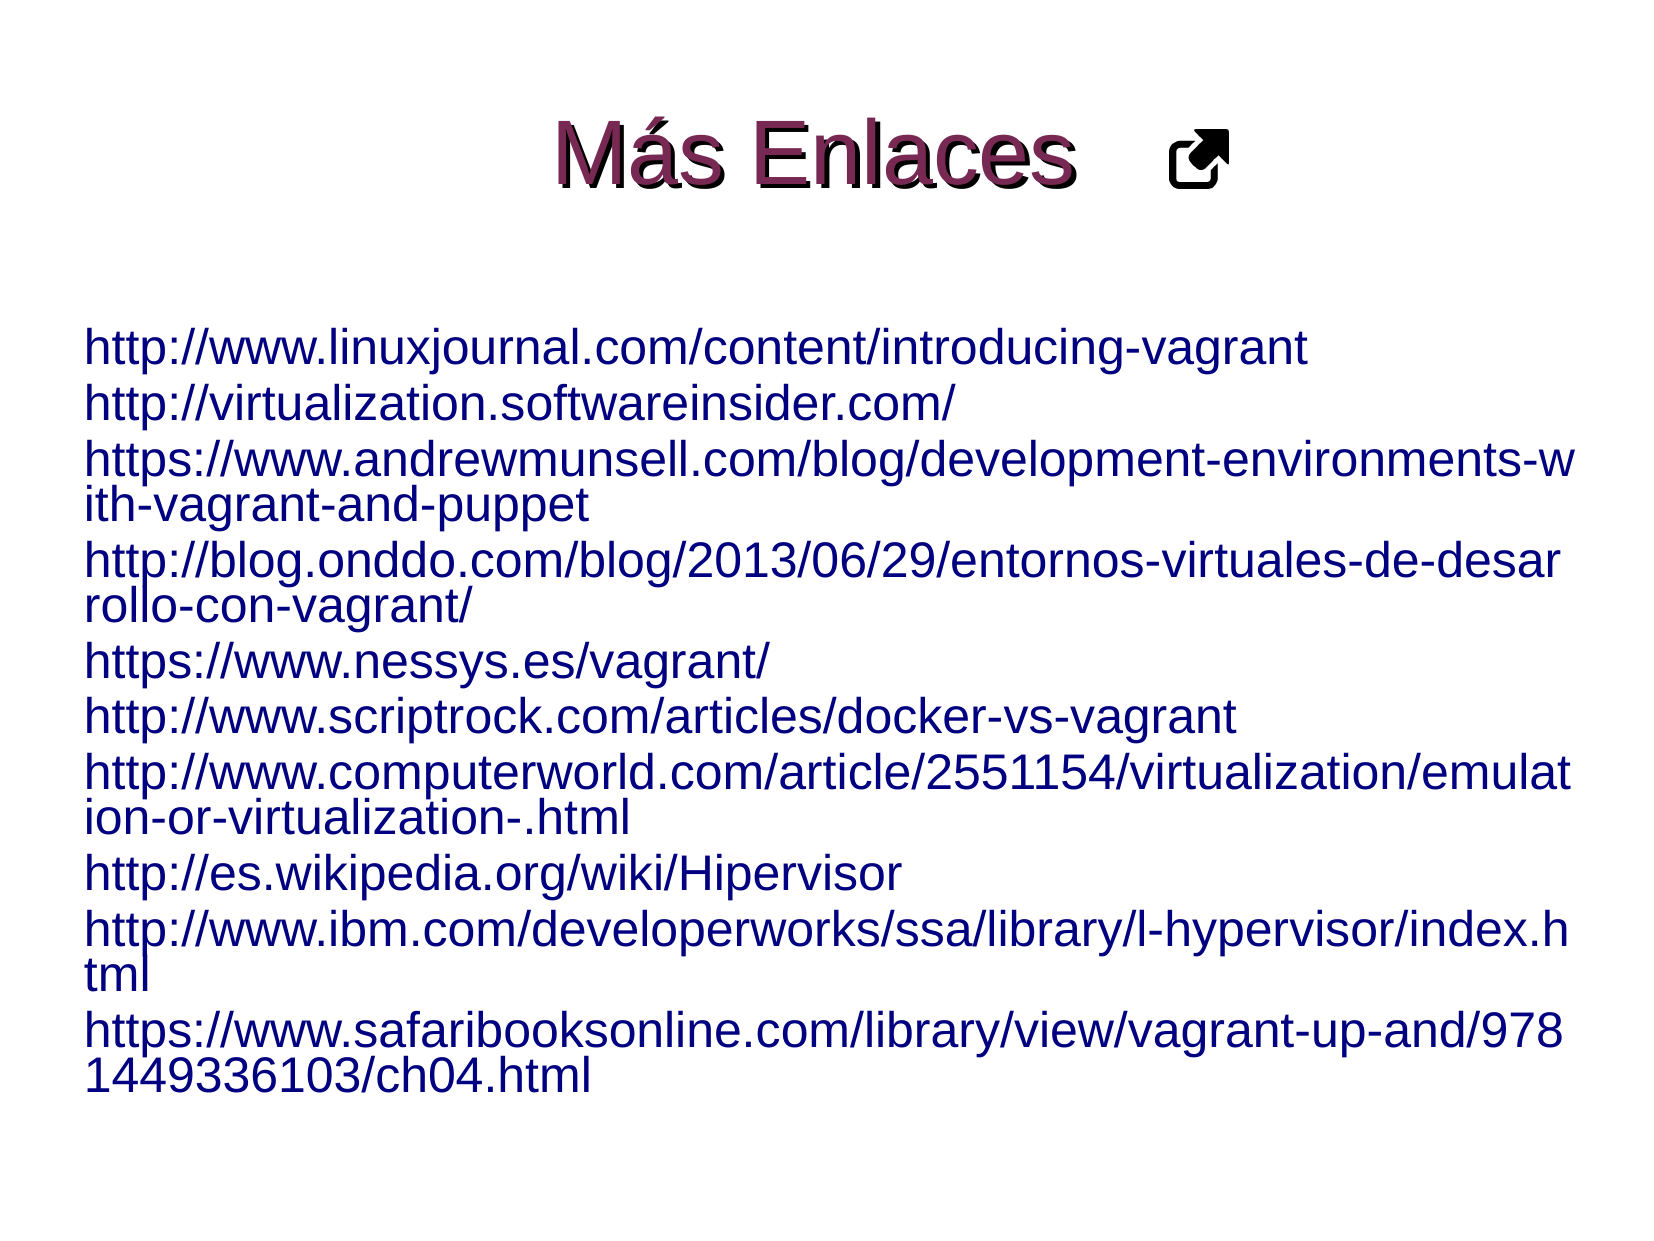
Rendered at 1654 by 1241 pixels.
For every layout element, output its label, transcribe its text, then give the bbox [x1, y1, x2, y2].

picture [1169, 129, 1229, 189]
title Más Enlaces [82, 49, 1571, 257]
text_box http://www.linuxjournal.com/content/introducing-vagrant http://virtualization.softwareinsider.com/ https://www.andrewmunsell.com/blog/development-environments-with-vagrant-and-puppet http://blog.onddo.com/blog/2013/06/29/entornos-virtuales-de-desarrollo-con-vagrant/ https://www.nessys.es/vagrant/ http://www.scriptrock.com/articles/docker-vs-vagrant http://www.computerworld.com/article/2551154/virtualization/emulation-or-virtualization-.html http://es.wikipedia.org/wiki/Hipervisor http://www.ibm.com/developerworks/ssa/library/l-hypervisor/index.html https://www.safaribooksonline.com/library/view/vagrant-up-and/9781449336103/ch04.html [69, 256, 1594, 1182]
